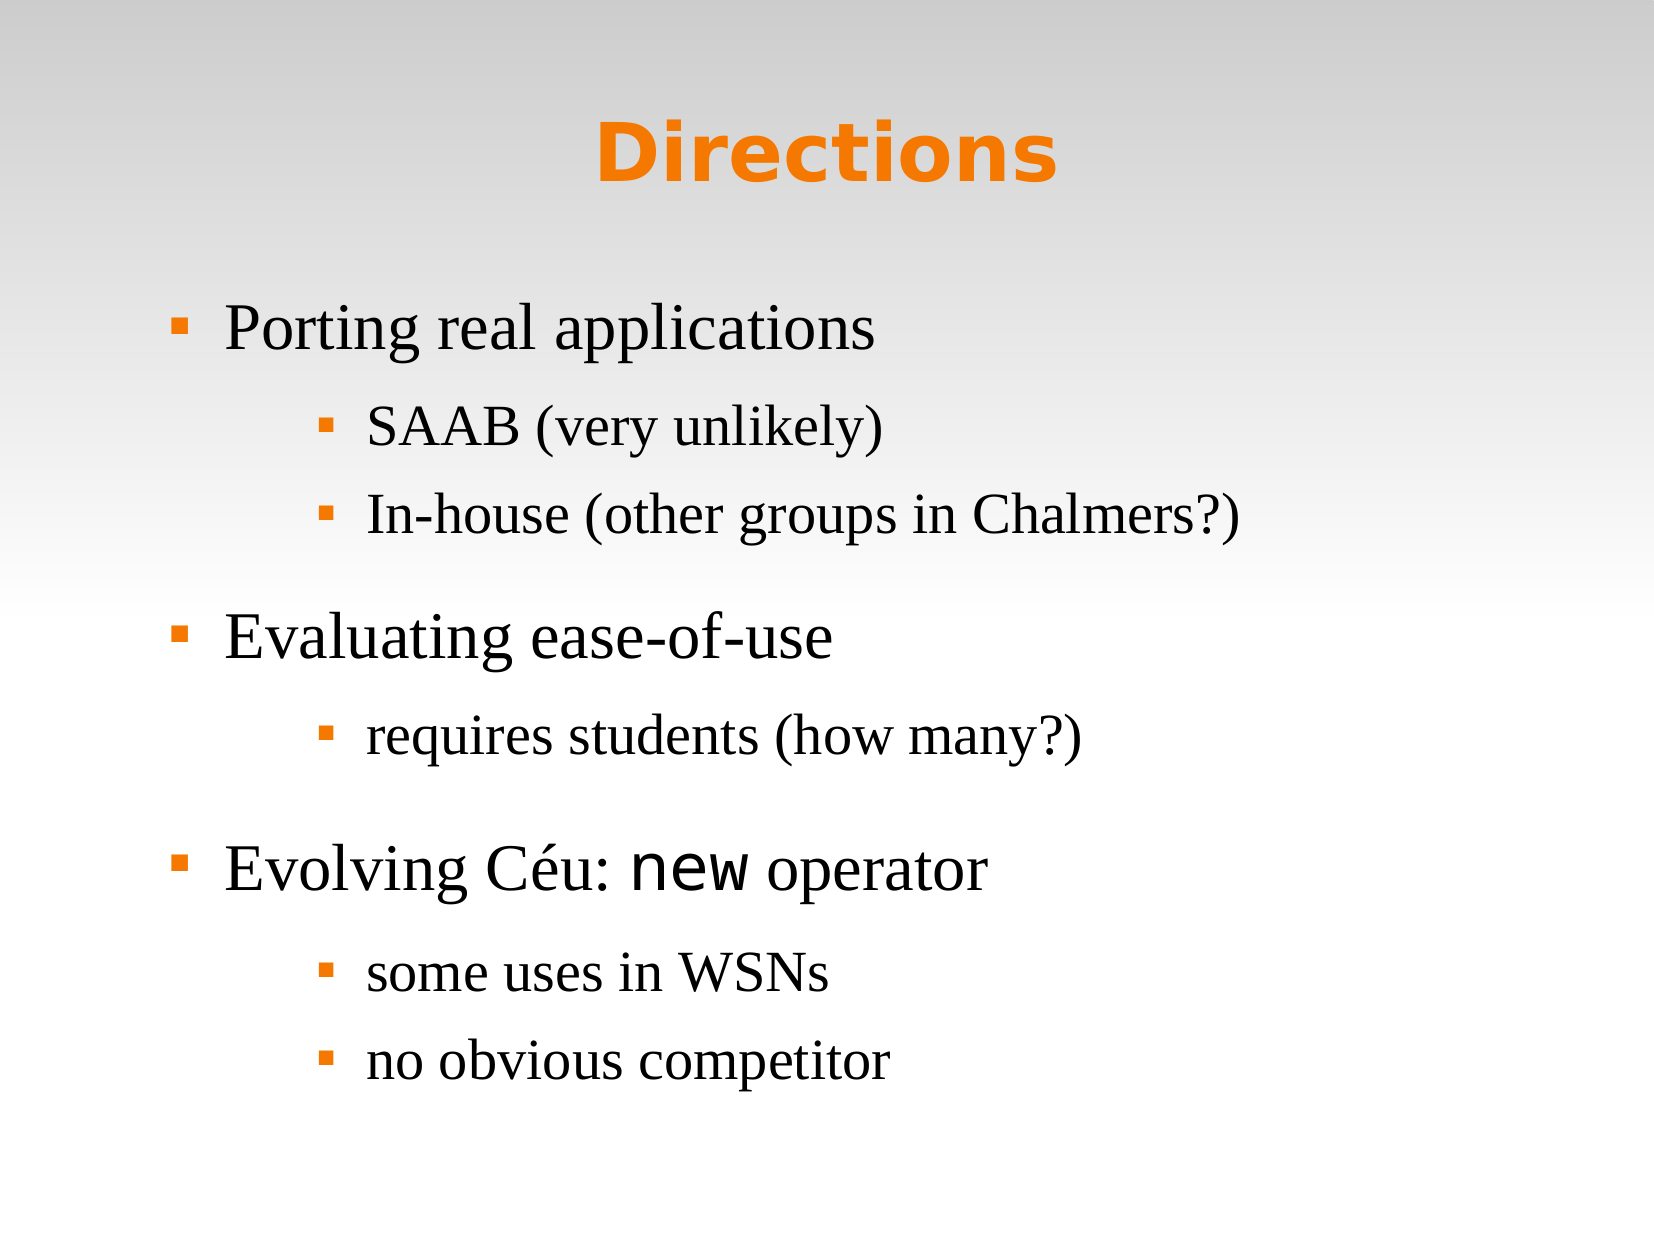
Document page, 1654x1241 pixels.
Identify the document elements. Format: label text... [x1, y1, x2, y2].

list Porting real applications SAAB (very unlikely) In-house (other groups in Chalmers?) Evaluating ease-of-use requires students (how many?) Evolving Céu: new operator some uses in WSNs no obvious competitor [82, 290, 1571, 1128]
title Directions [82, 49, 1571, 257]
